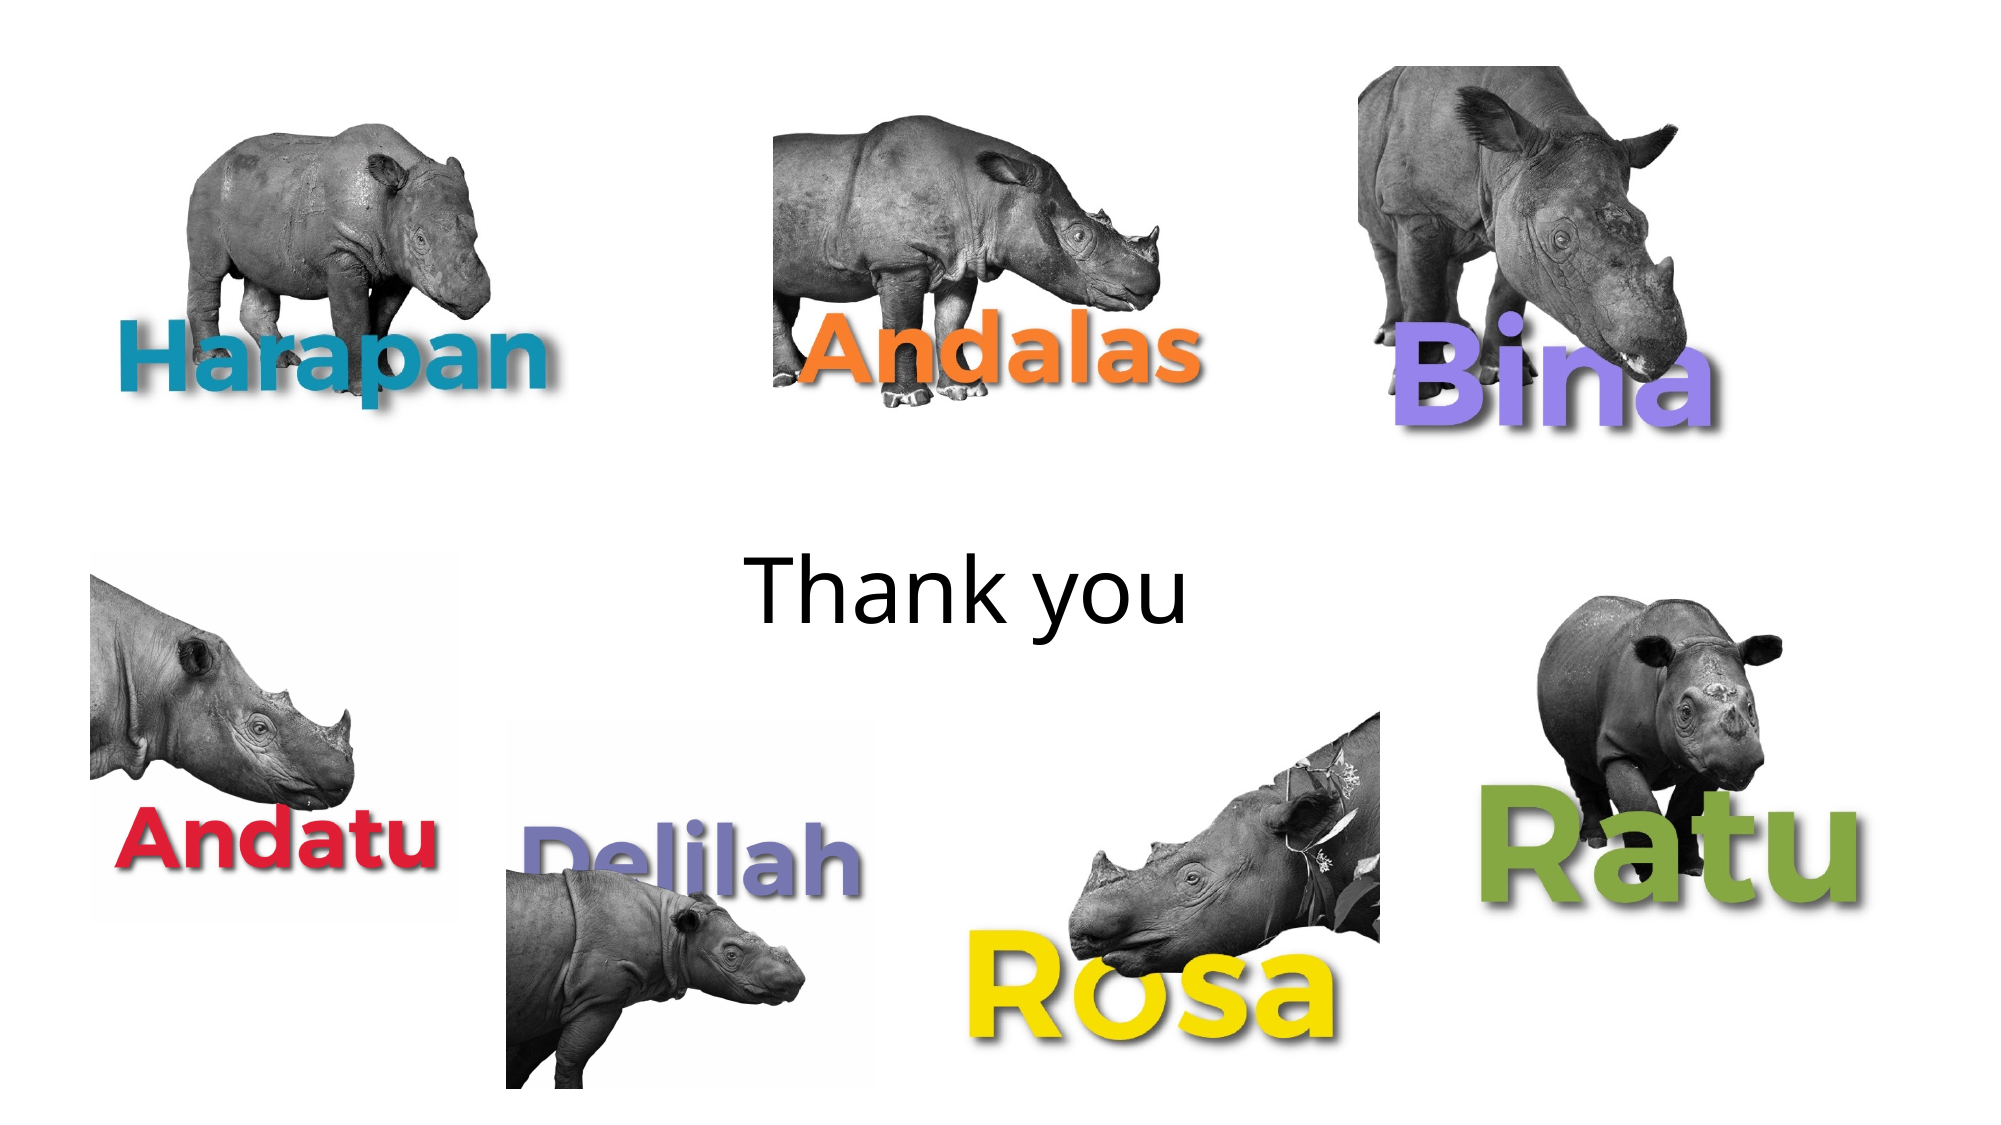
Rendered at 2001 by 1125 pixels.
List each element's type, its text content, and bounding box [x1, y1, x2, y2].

picture [90, 552, 460, 922]
picture [773, 23, 1223, 432]
title Thank you [105, 484, 1831, 703]
picture [1358, 66, 1757, 464]
picture [506, 719, 876, 1090]
picture [1447, 536, 1887, 938]
picture [943, 652, 1380, 1089]
picture [92, 44, 569, 432]
